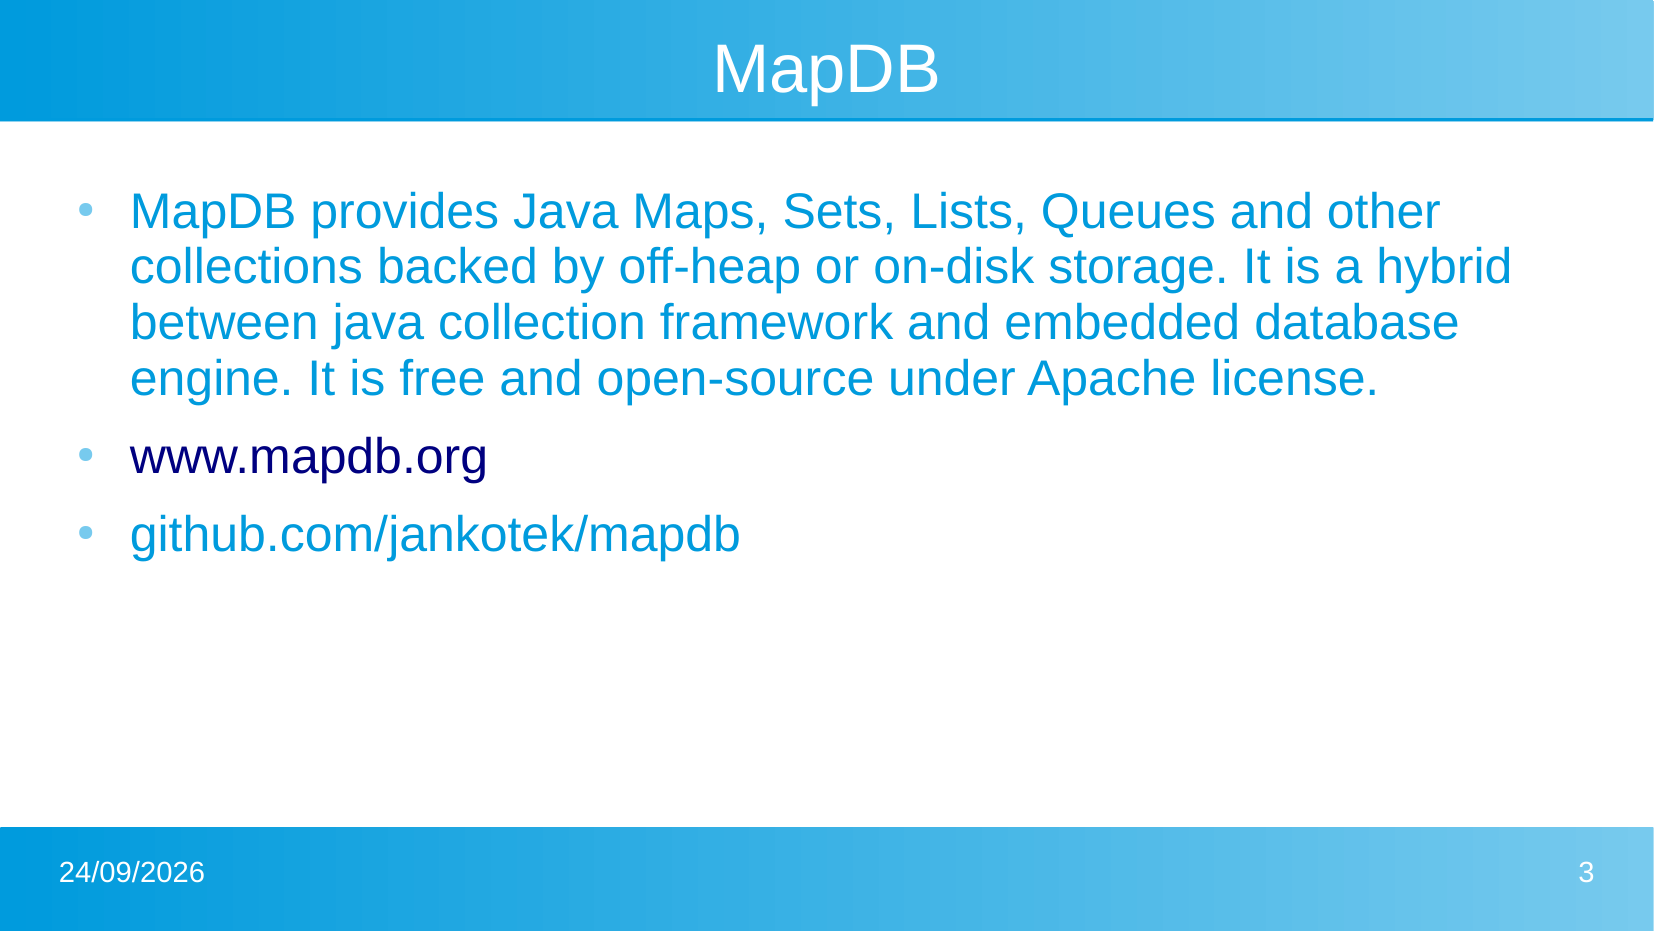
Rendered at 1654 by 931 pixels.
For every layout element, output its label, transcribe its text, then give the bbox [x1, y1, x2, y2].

list MapDB provides Java Maps, Sets, Lists, Queues and other collections backed by off-heap or on-disk storage. It is a hybrid between java collection framework and embedded database engine. It is free and open-source under Apache license. www.mapdb.org github.com/jankotek/mapdb [59, 183, 1595, 774]
title MapDB [59, 29, 1595, 108]
